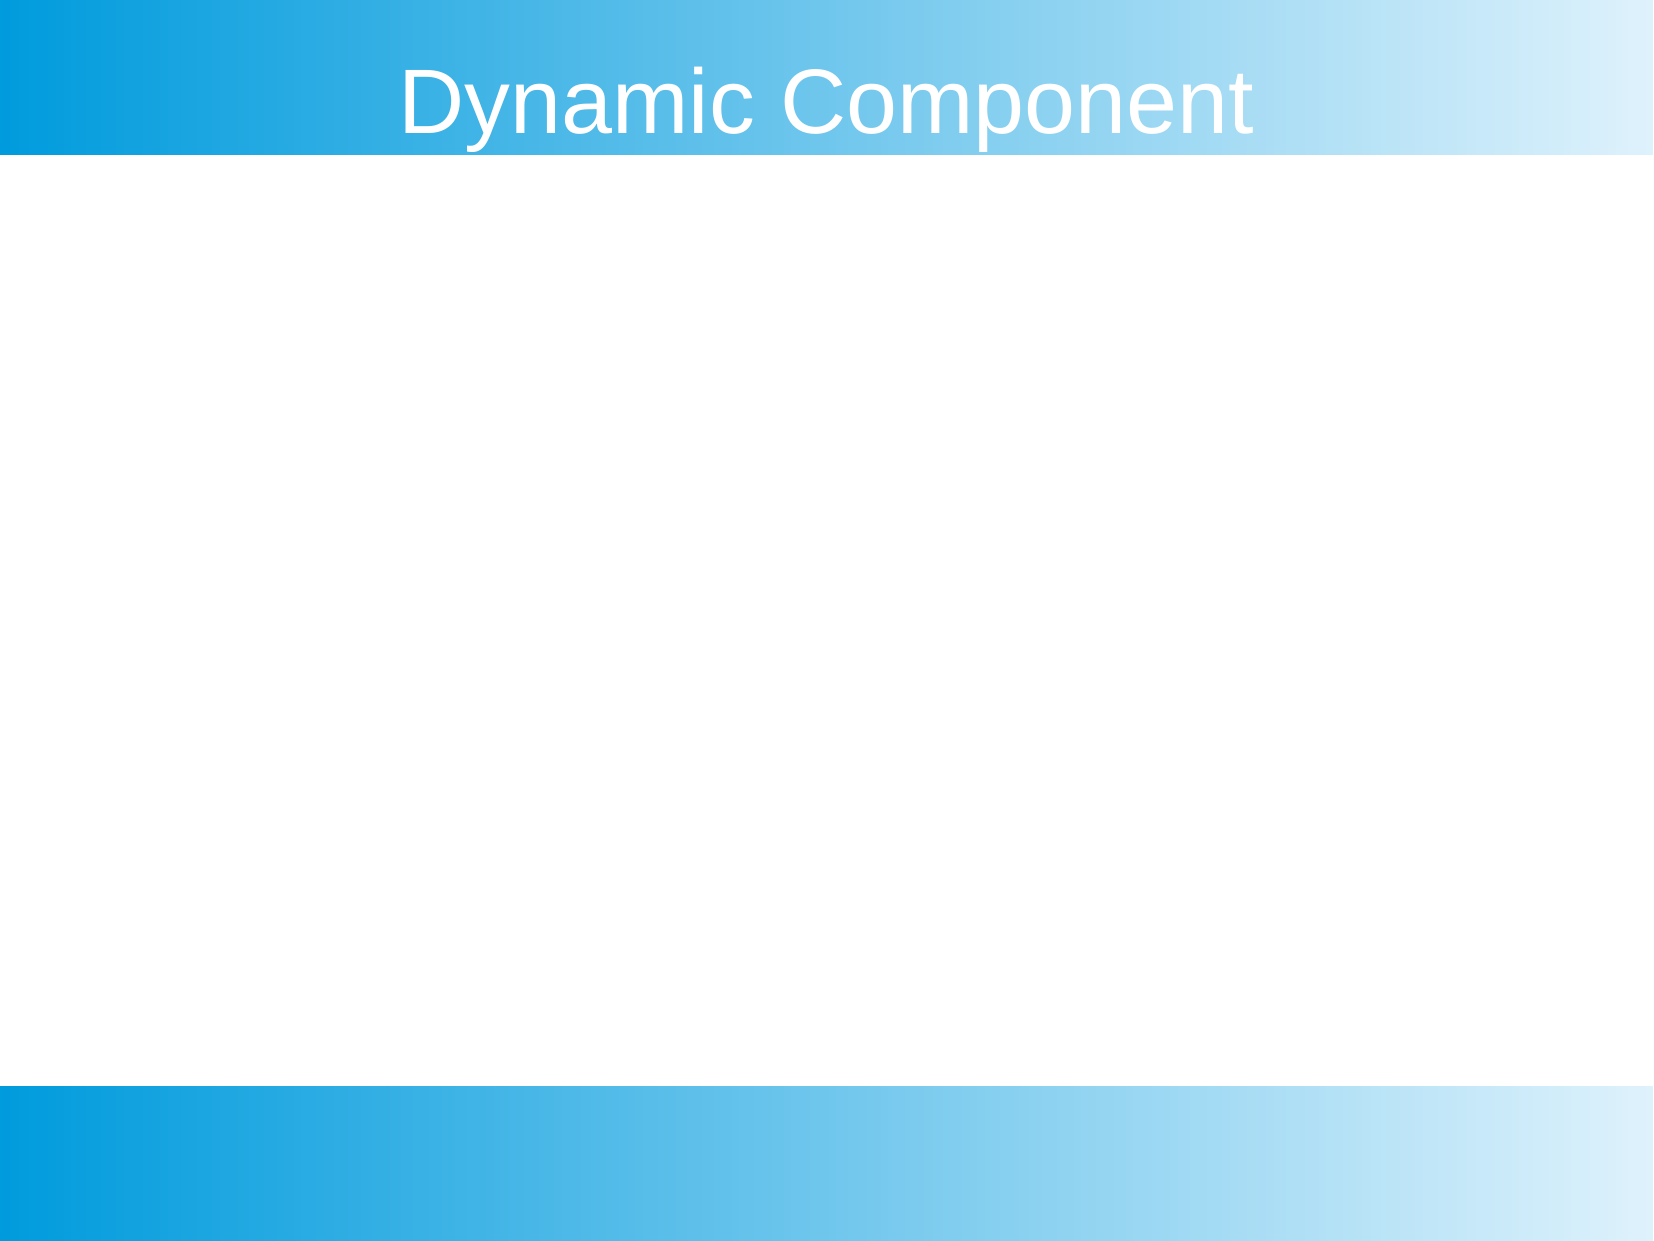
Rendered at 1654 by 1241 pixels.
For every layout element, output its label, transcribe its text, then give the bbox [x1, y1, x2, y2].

title Dynamic Component [82, 49, 1571, 155]
